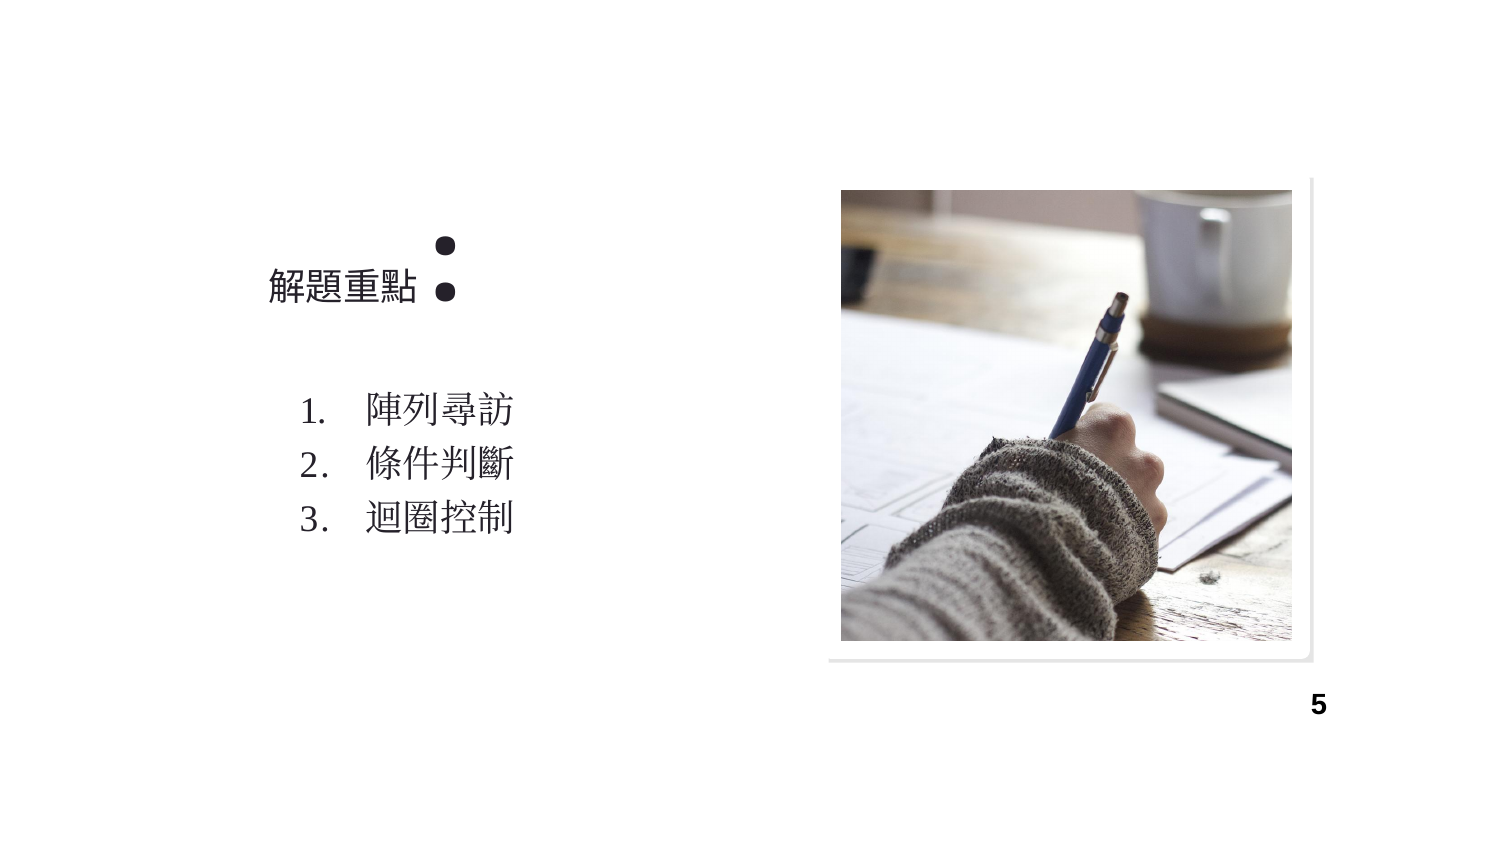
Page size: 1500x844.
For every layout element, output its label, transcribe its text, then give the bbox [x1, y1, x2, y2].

picture [841, 190, 1292, 641]
text_box 解題重點: [253, 158, 784, 349]
text_box 5 [1295, 672, 1386, 737]
text_box 陣列尋訪 條件判斷 迴圈控制 [275, 365, 746, 622]
text_box [829, 178, 1314, 663]
